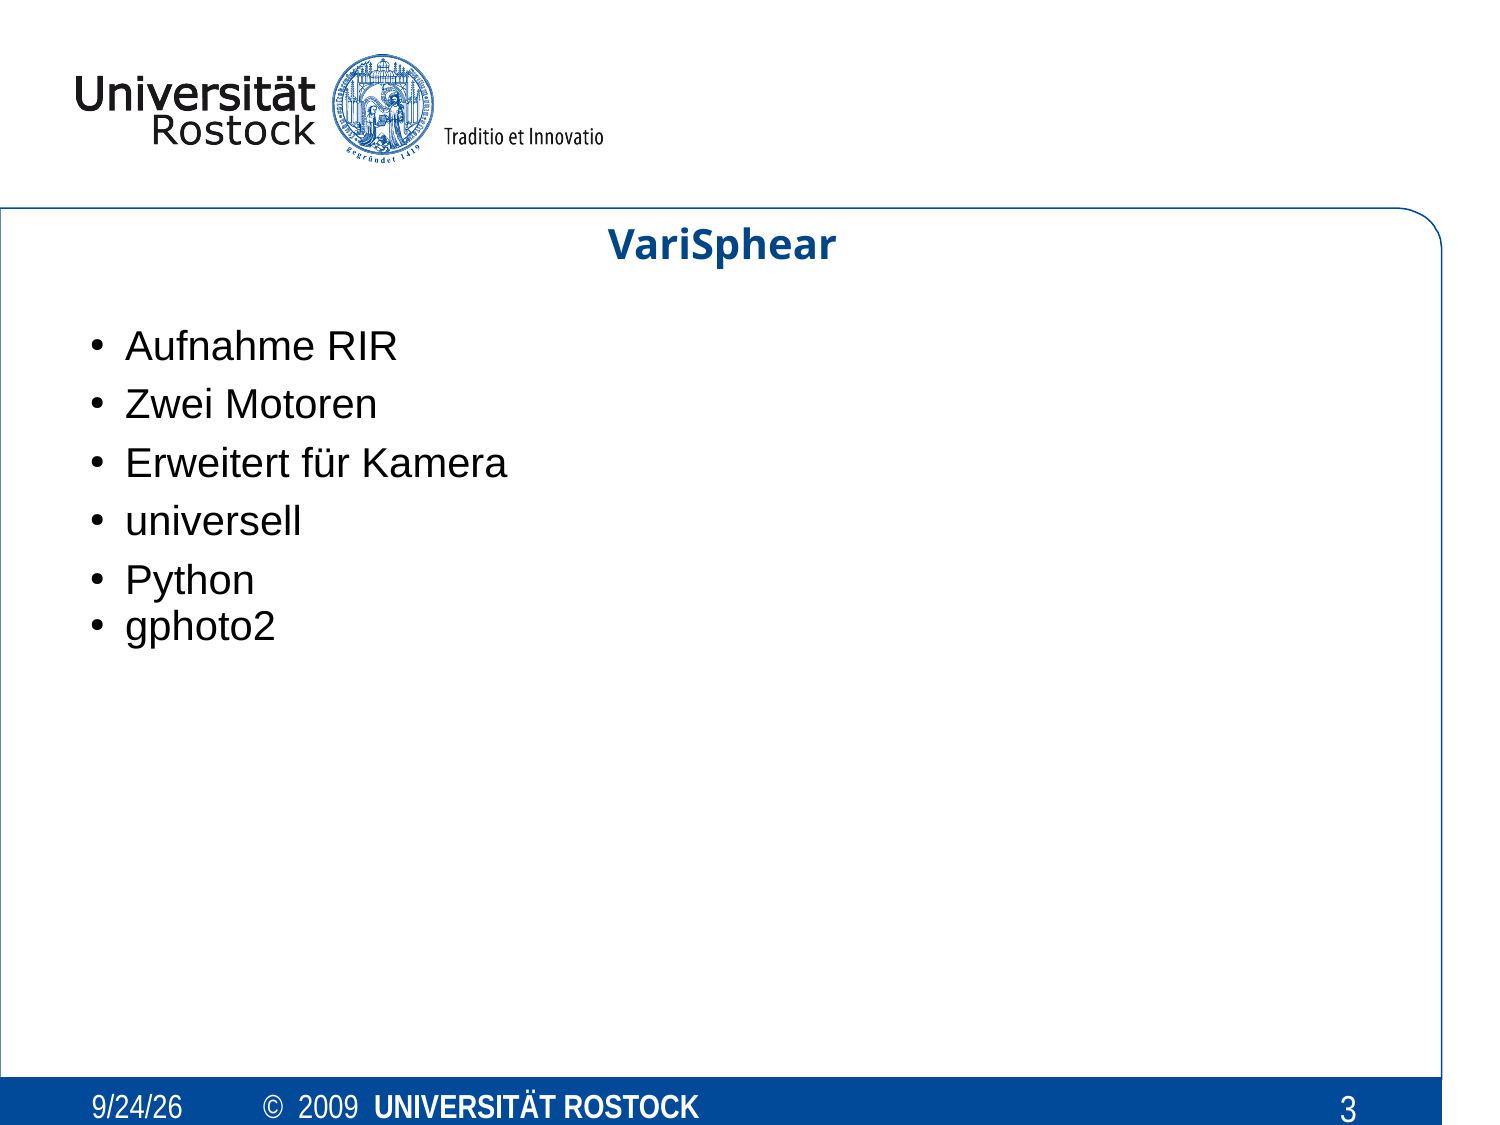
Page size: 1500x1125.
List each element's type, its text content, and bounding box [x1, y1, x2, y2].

picture [76, 54, 603, 163]
title VariSphear [150, 210, 1246, 286]
slide_number <Nummer> [1325, 1077, 1442, 1125]
slide_number 9/6/14 [76, 1077, 235, 1125]
text_box Aufnahme RIR Zwei Motoren Erweitert für Kamera universell Python gphoto2 [75, 314, 1231, 708]
footer © 2009 UNIVERSITÄT ROSTOCK [240, 1077, 1296, 1125]
